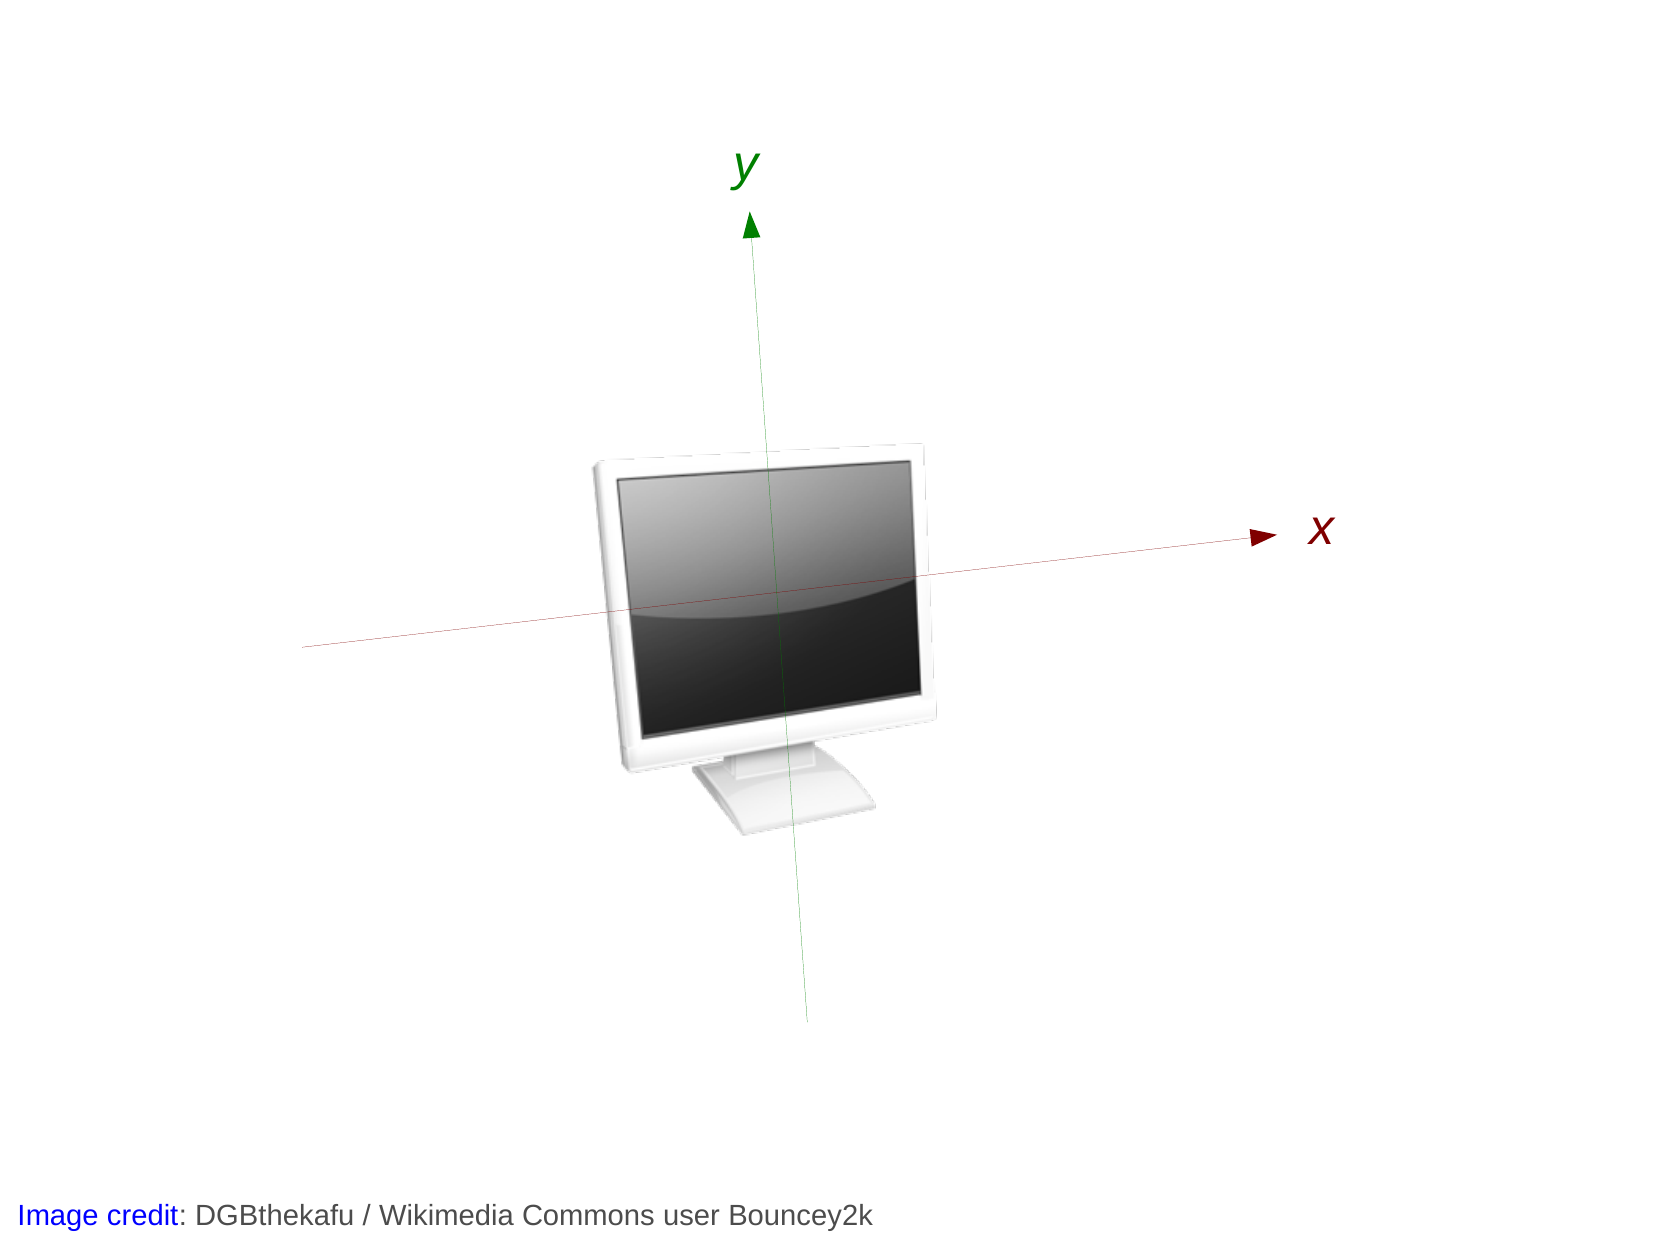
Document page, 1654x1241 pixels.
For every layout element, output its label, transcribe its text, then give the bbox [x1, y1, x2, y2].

picture [564, 593, 794, 840]
text_box y [718, 128, 869, 200]
text_box Image credit: DGBthekafu / Wikimedia Commons user Bouncey2k [2, 1191, 1163, 1240]
picture [767, 439, 965, 592]
text_box x [1294, 491, 1407, 563]
picture [564, 439, 776, 616]
picture [777, 571, 965, 840]
